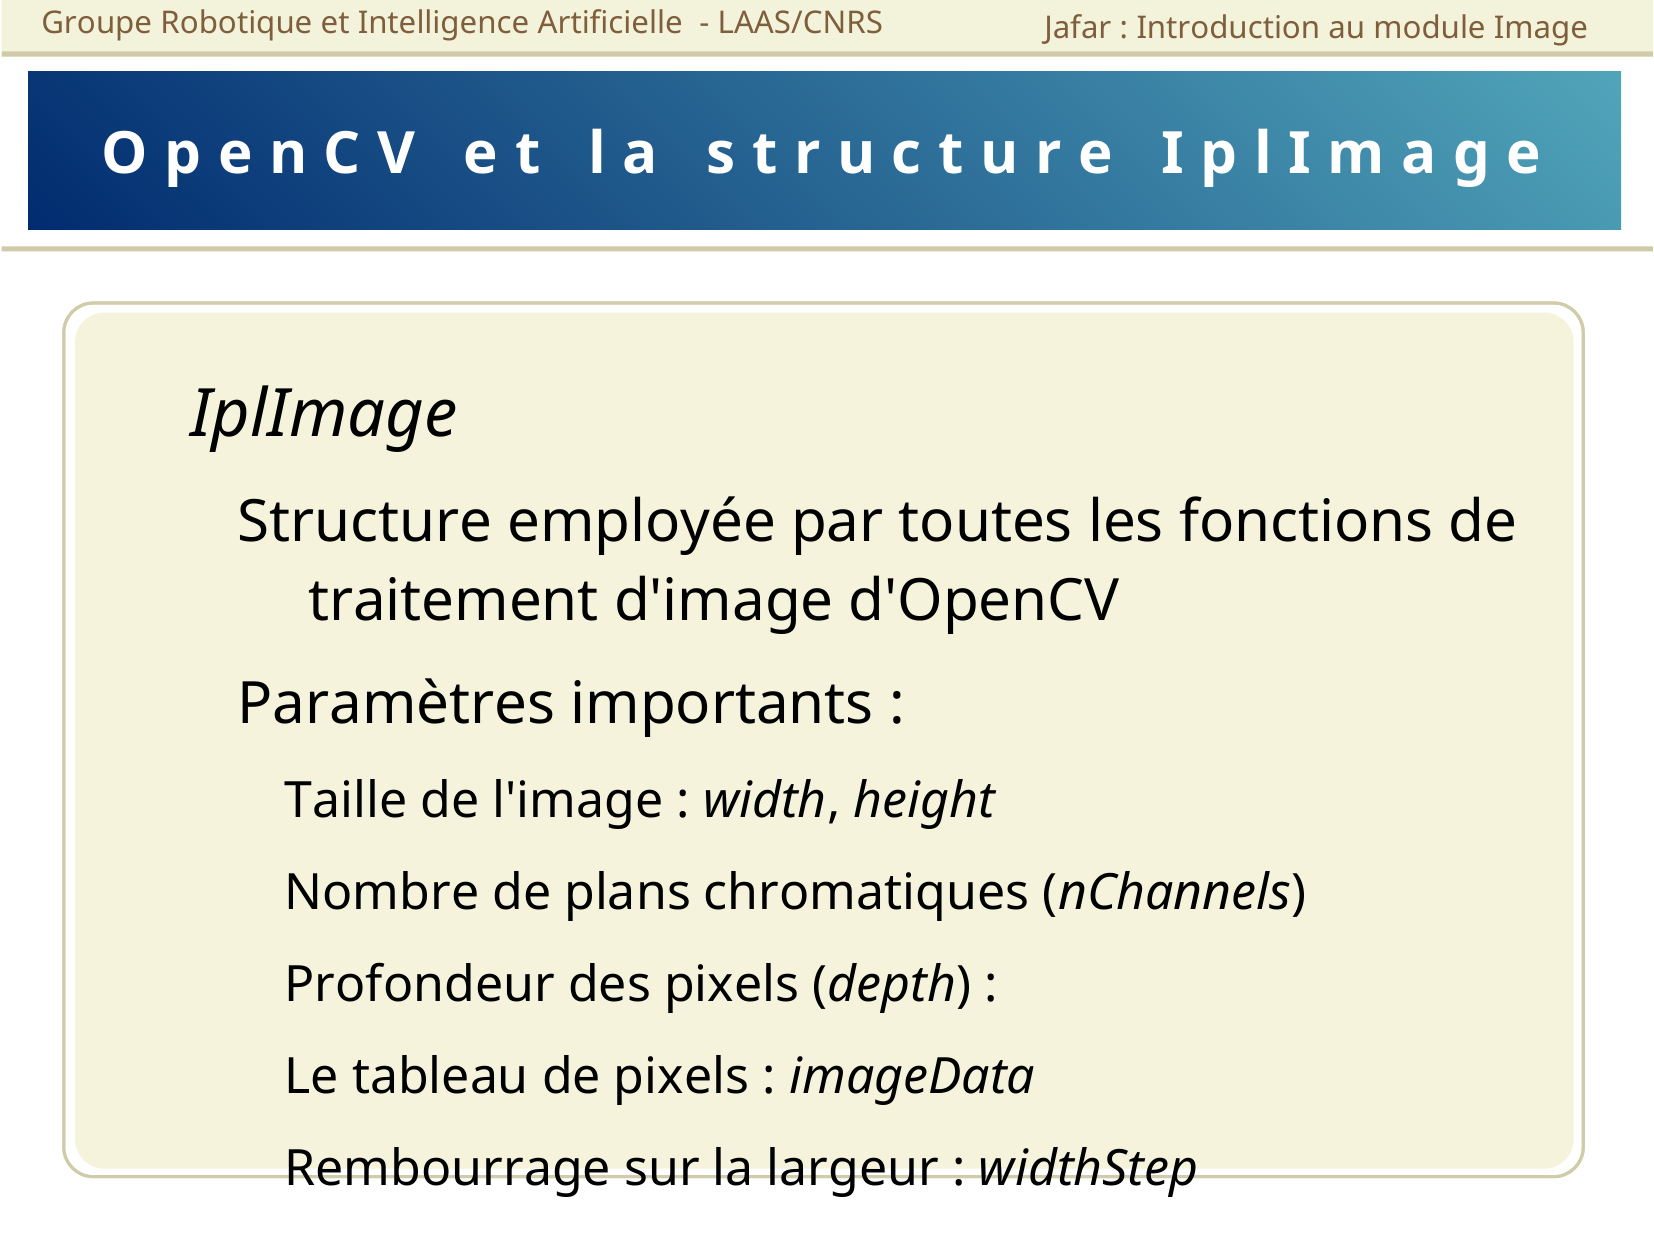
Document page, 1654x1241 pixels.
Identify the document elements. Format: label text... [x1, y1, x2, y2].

title OpenCV et la structure IplImage [57, 81, 1587, 221]
list IplImage Structure employée par toutes les fonctions de traitement d'image d'OpenCV Paramètres importants : Taille de l'image : width, height Nombre de plans chromatiques (nChannels) Profondeur des pixels (depth) : Le tableau de pixels : imageData Rembourrage sur la largeur : widthStep [178, 364, 1569, 1147]
